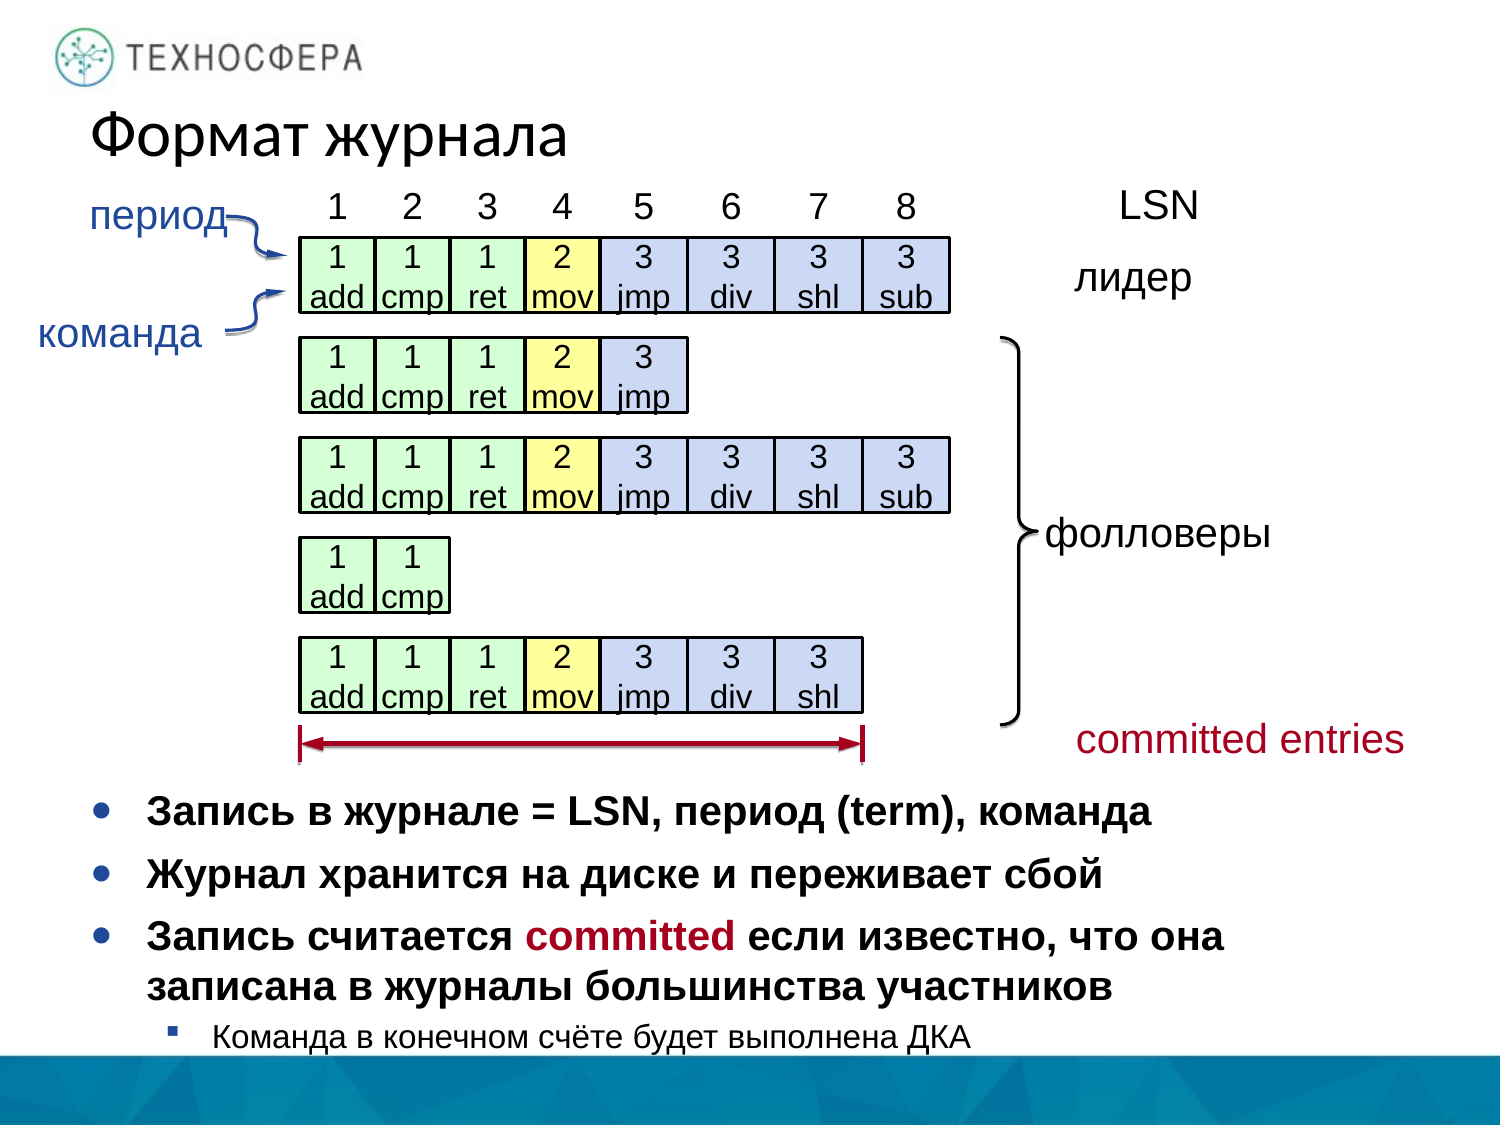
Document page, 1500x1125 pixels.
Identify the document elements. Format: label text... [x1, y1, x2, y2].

text_box период [89, 187, 229, 238]
text_box 1 add [299, 437, 374, 513]
text_box 3 jmp [657, 492, 666, 506]
text_box 1 cmp [430, 692, 439, 706]
text_box 1 cmp [430, 592, 439, 606]
text_box 1 cmp [374, 537, 450, 613]
text_box 1 cmp [374, 237, 449, 313]
text_box 3 div [687, 437, 774, 513]
text_box 1 ret [449, 337, 524, 413]
text_box 1 cmp [374, 437, 449, 513]
text_box 1 add [299, 637, 374, 713]
text_box 1 add [299, 237, 374, 313]
text_box 2 mov [524, 337, 600, 413]
text_box 3 shl [774, 637, 863, 713]
text_box 1 cmp [430, 292, 439, 306]
text_box 7 [774, 174, 862, 235]
text_box 3 jmp [657, 392, 666, 406]
text_box 3 jmp [600, 237, 687, 313]
list Запись в журнале = LSN, период (term), команда Журнал хранится на диске и переживает сбой Запись считается committed если известно, что она записана в журналы большинства участников Команда в конечном счёте будет выполнена ДКА [75, 776, 1425, 1014]
text_box 3 jmp [600, 337, 688, 413]
text_box 6 [687, 174, 774, 235]
text_box 2 mov [524, 237, 600, 313]
text_box 3 shl [774, 237, 862, 313]
text_box 1 add [299, 337, 374, 413]
text_box 3 [449, 174, 524, 235]
title Формат журнала [75, 79, 1425, 180]
text_box 1 cmp [374, 637, 449, 713]
text_box 1 [299, 174, 374, 235]
text_box 5 [599, 174, 687, 235]
text_box 2 [374, 174, 449, 235]
text_box лидер [1074, 249, 1193, 300]
text_box 3 shl [774, 437, 862, 513]
text_box 3 jmp [657, 692, 666, 706]
text_box 3 jmp [657, 292, 666, 306]
text_box 8 [862, 174, 950, 235]
text_box 1 ret [449, 637, 524, 713]
text_box 1 cmp [374, 337, 449, 413]
text_box 3 div [687, 237, 774, 313]
text_box 4 [524, 174, 599, 235]
text_box 3 jmp [600, 637, 687, 713]
text_box 3 div [687, 637, 774, 713]
text_box 2 mov [524, 437, 600, 513]
text_box 1 cmp [430, 392, 439, 406]
text_box 1 ret [449, 237, 524, 313]
text_box 1 ret [449, 437, 524, 513]
text_box 3 sub [862, 437, 950, 513]
text_box committed entries [1075, 712, 1406, 763]
text_box 1 cmp [430, 492, 439, 506]
text_box 2 mov [524, 637, 600, 713]
text_box 3 jmp [600, 437, 687, 513]
text_box 1 add [299, 537, 374, 613]
text_box команда [37, 305, 203, 357]
text_box фолловеры [1044, 505, 1272, 557]
text_box LSN [1118, 178, 1200, 229]
text_box период [141, 209, 153, 227]
picture [0, 0, 1500, 1057]
text_box 3 sub [862, 237, 950, 313]
text_box лидер [1175, 271, 1187, 289]
